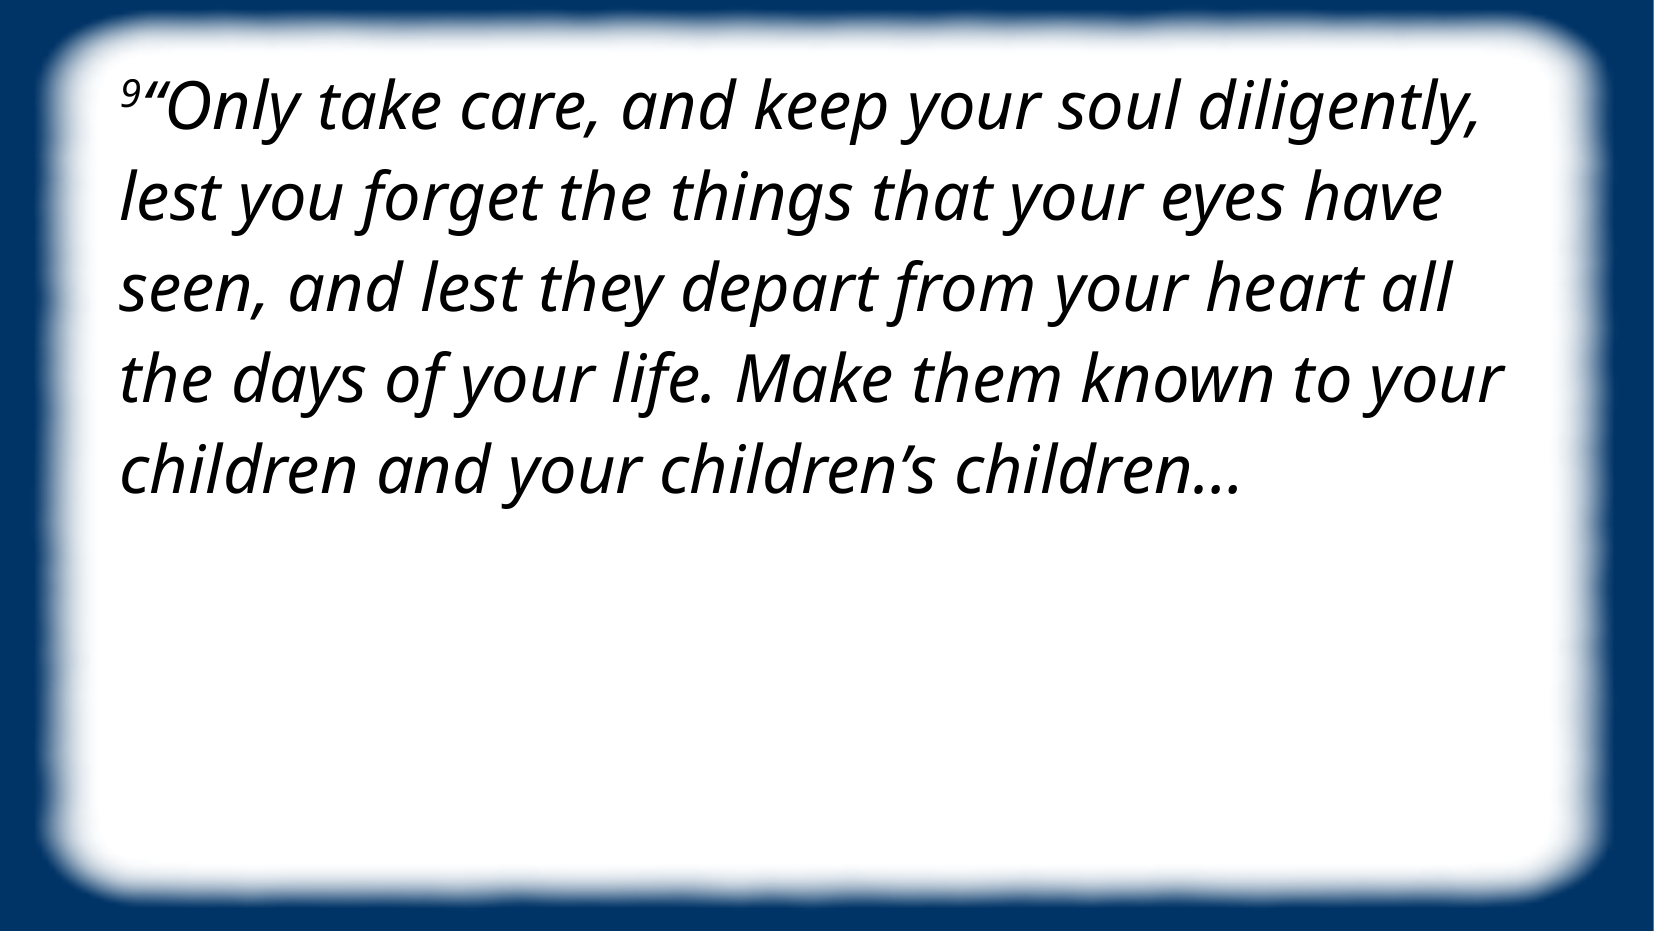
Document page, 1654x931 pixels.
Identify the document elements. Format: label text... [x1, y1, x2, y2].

text_box 9“Only take care, and keep your soul diligently, lest you forget the things that your eyes have seen, and lest they depart from your heart all the days of your life. Make them known to your children and your children’s children… [105, 51, 1576, 511]
picture [0, 0, 1654, 931]
